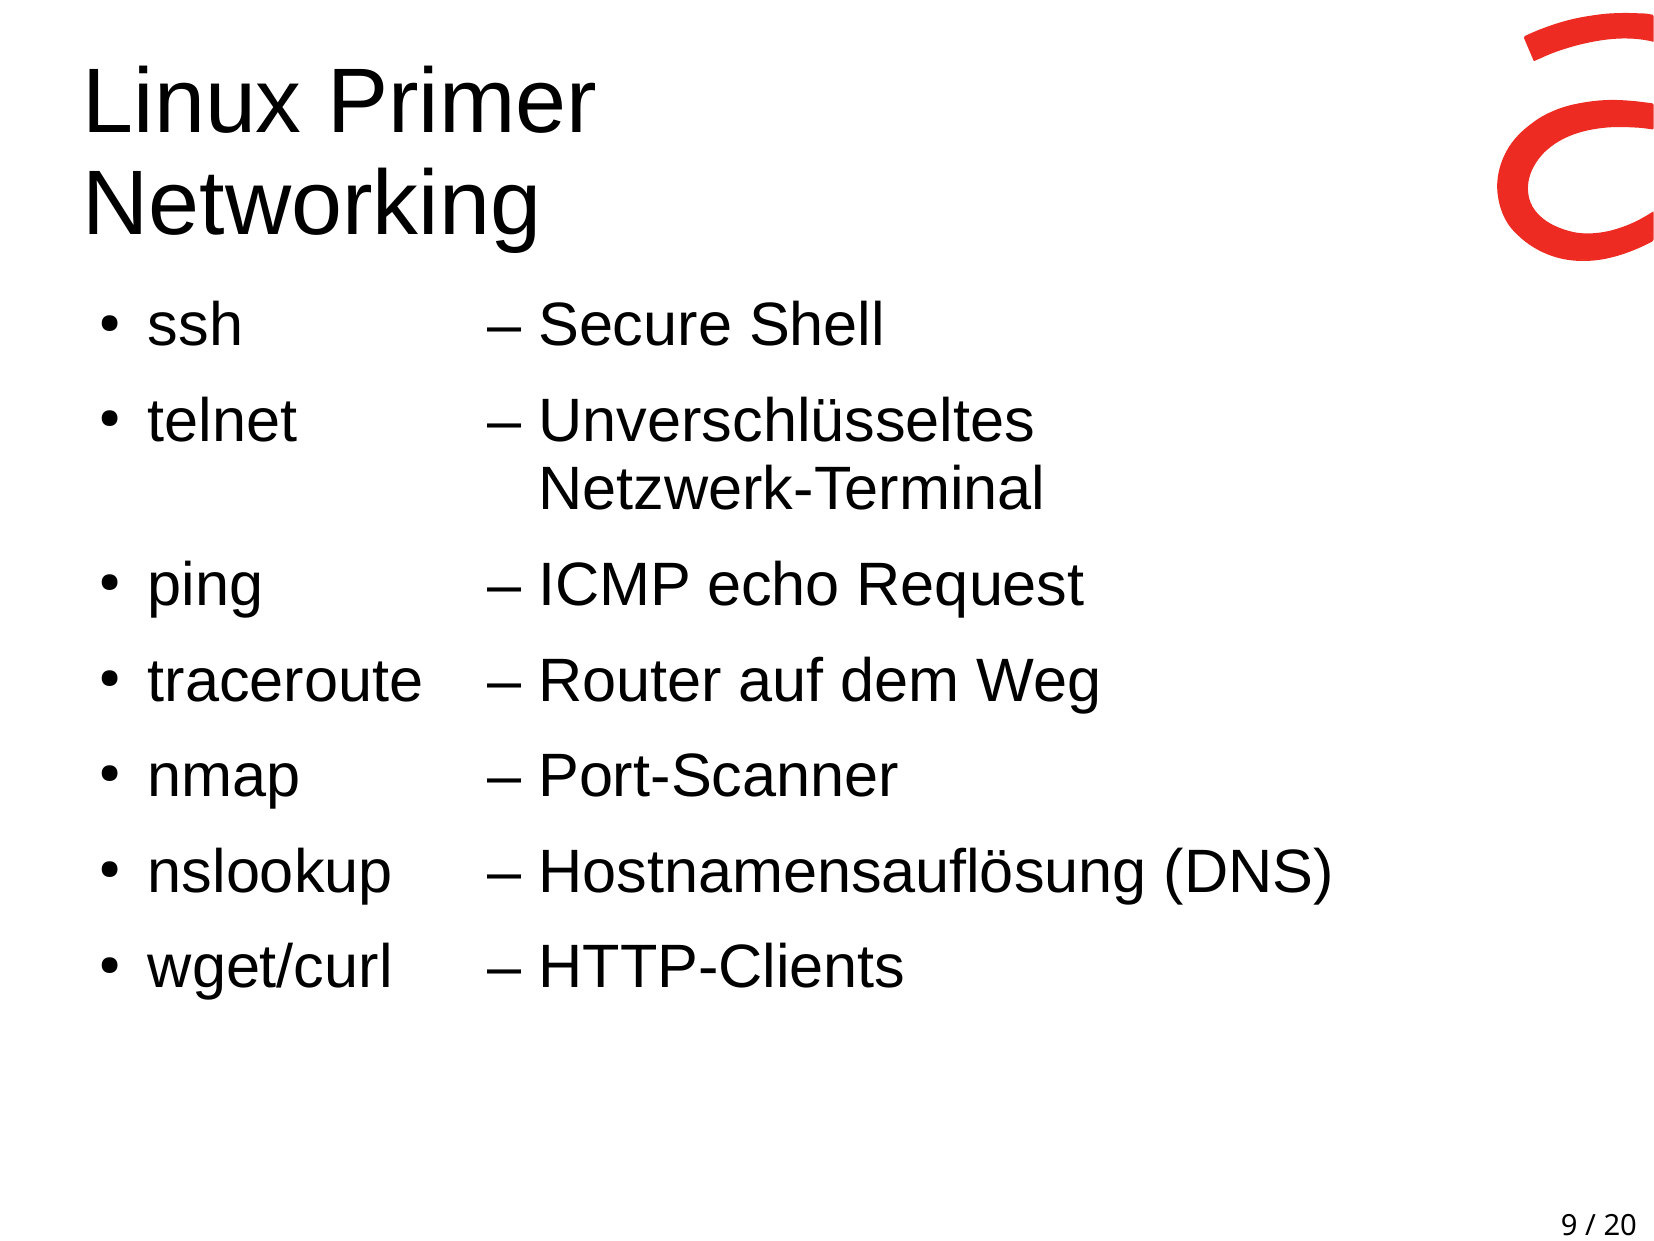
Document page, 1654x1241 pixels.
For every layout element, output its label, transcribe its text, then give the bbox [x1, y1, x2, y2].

list ssh – Secure Shell telnet – Unverschlüsseltes Netzwerk-Terminal ping – ICMP echo Request traceroute – Router auf dem Weg nmap – Port-Scanner nslookup – Hostnamensauflösung (DNS) wget/curl – HTTP-Clients [82, 290, 1571, 1010]
title Linux Primer Networking [82, 49, 1571, 257]
